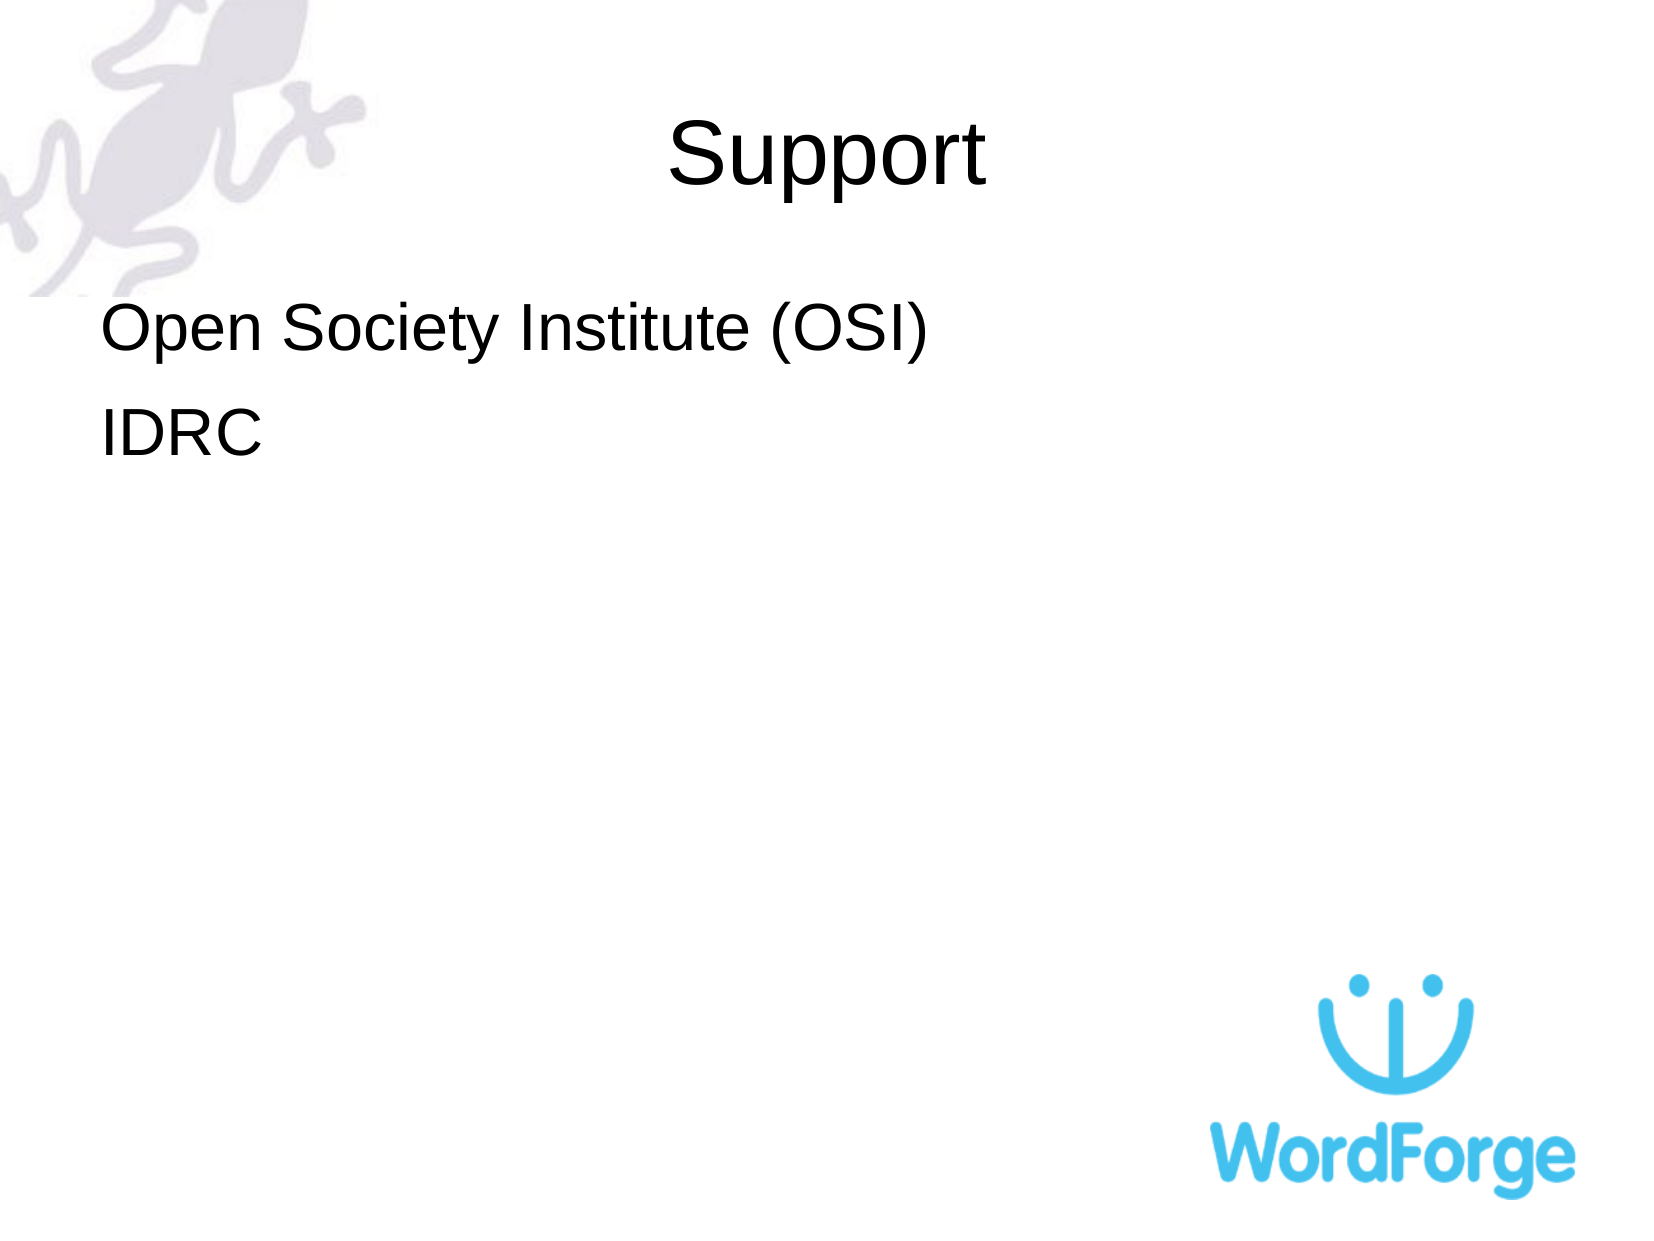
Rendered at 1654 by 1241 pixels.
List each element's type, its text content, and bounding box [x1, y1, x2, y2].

picture [0, 0, 391, 297]
title Support [82, 49, 1571, 257]
picture [1210, 974, 1576, 1200]
list Open Society Institute (OSI) IDRC [82, 290, 1571, 1109]
